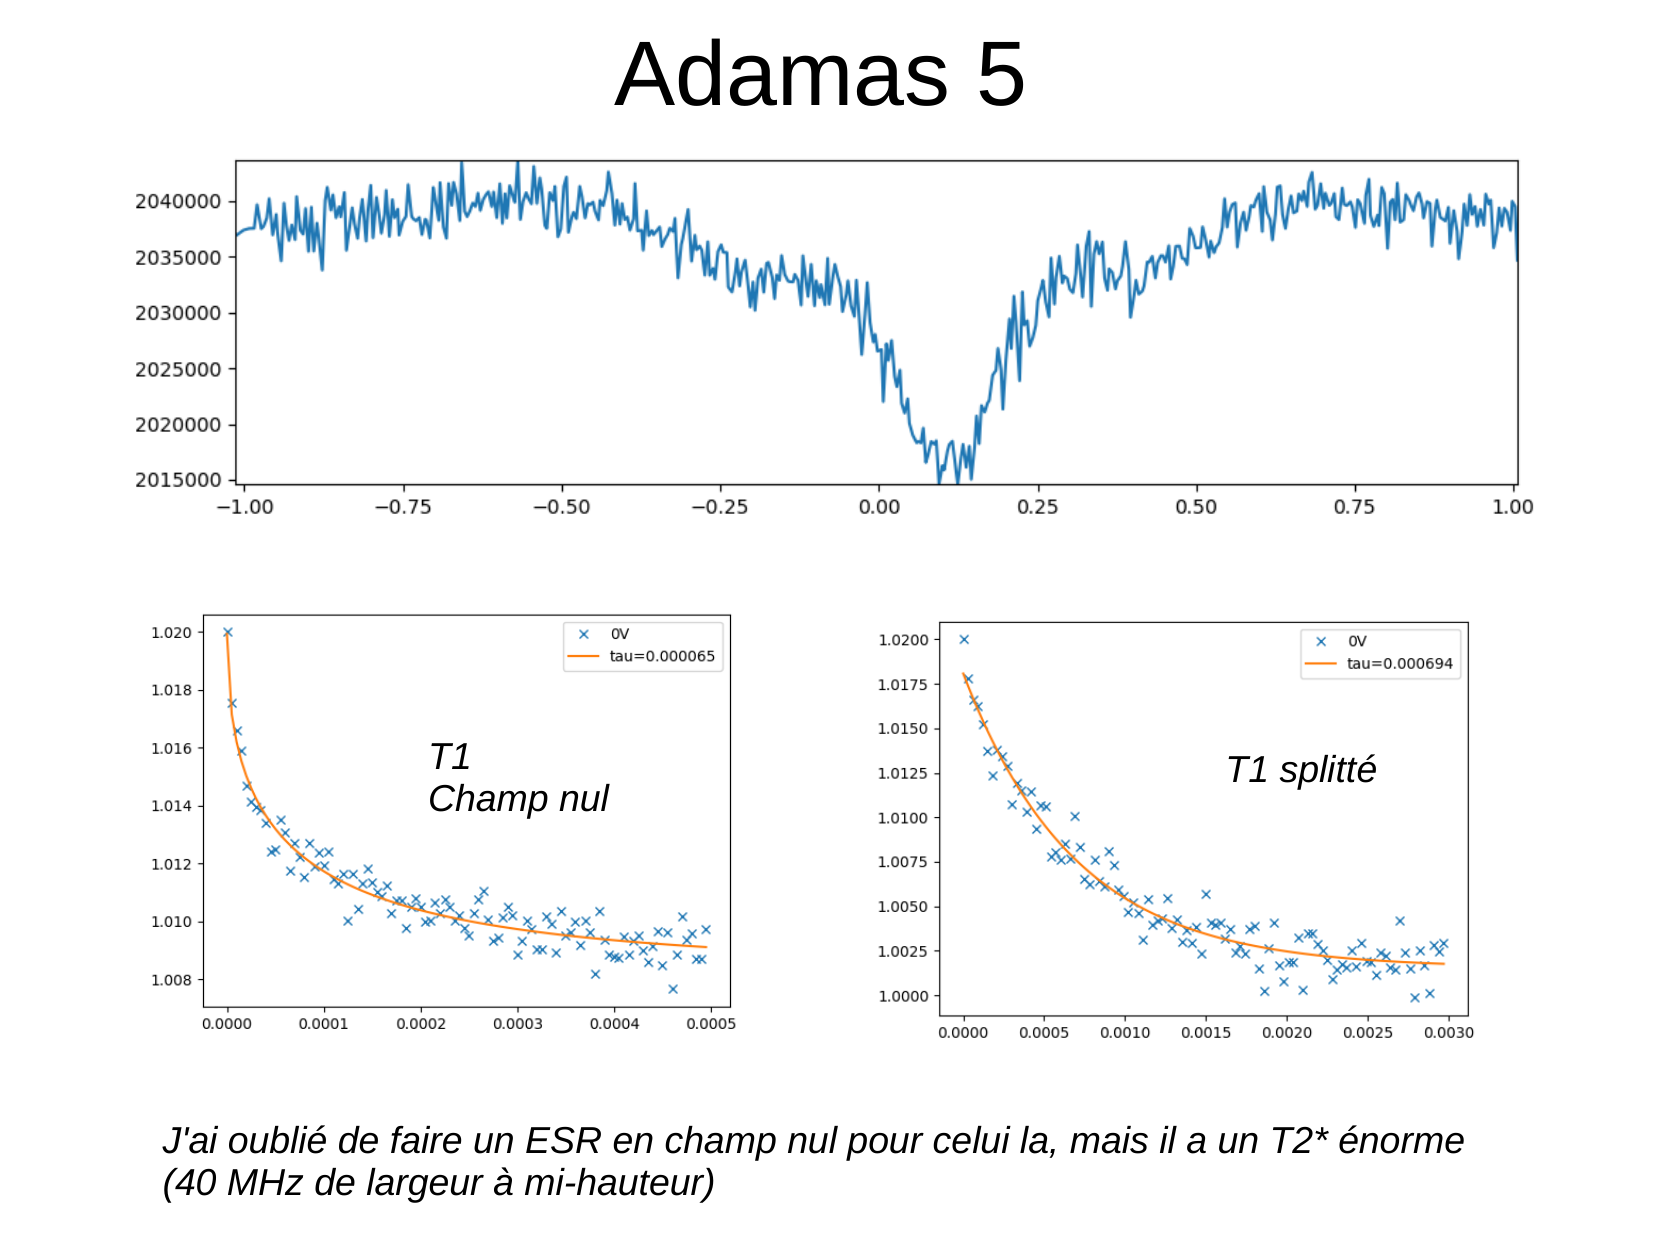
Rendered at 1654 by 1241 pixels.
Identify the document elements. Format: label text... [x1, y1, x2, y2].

picture [854, 560, 1536, 1072]
picture [118, 553, 798, 1063]
title Adamas 5 [76, 0, 1565, 178]
picture [88, 147, 1536, 532]
text_box T1 Champ nul [413, 728, 624, 827]
text_box J'ai oublié de faire un ESR en champ nul pour celui la, mais il a un T2* énorme (40 MHz de largeur à mi-hauteur) [147, 1112, 1480, 1211]
text_box T1 splitté [1210, 740, 1393, 798]
